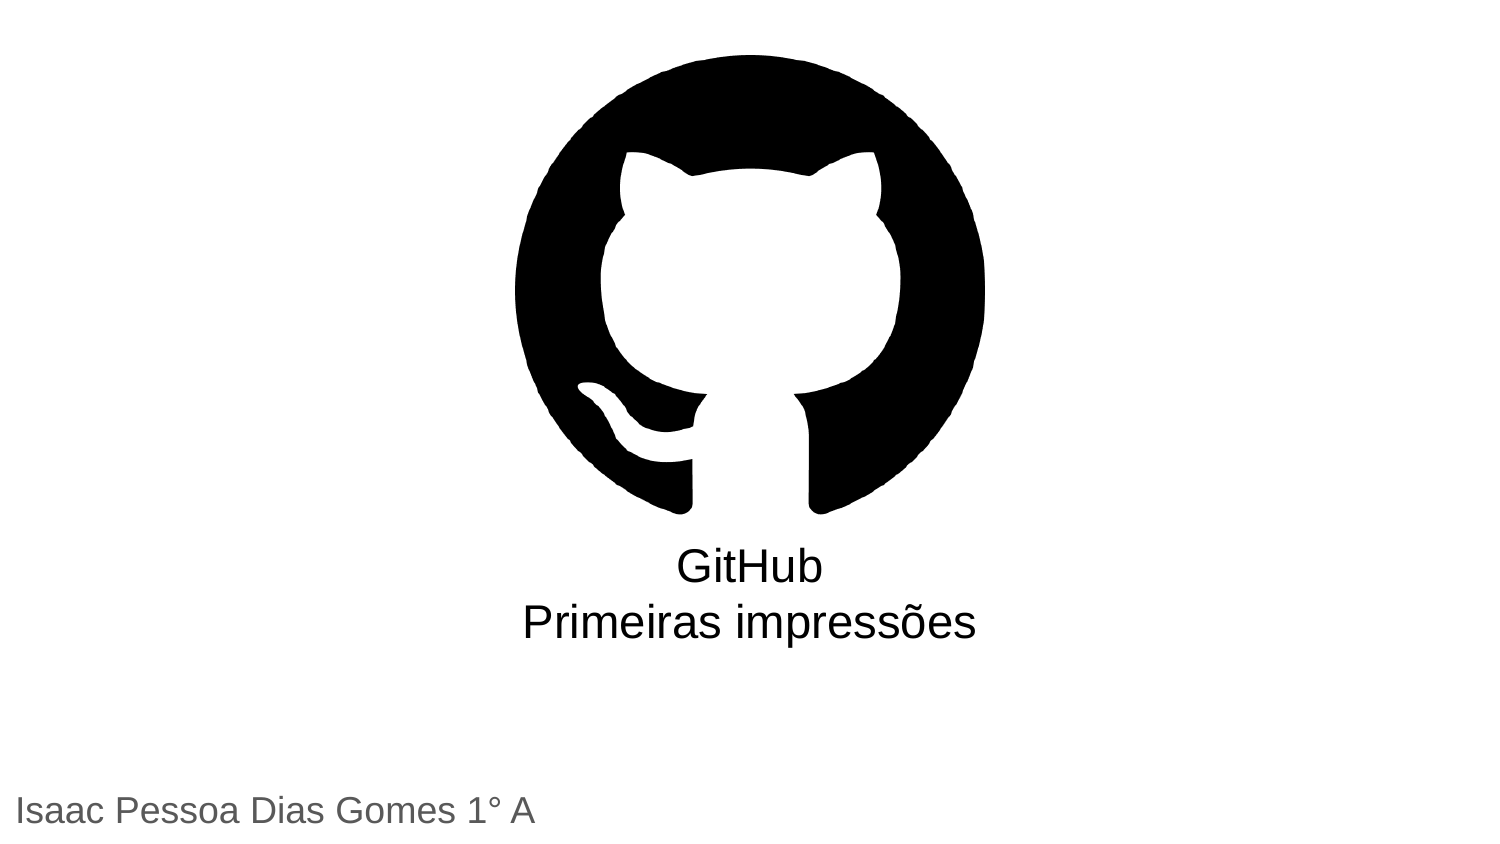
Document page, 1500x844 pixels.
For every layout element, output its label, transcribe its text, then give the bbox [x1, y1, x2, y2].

picture [515, 49, 985, 520]
title GitHub Primeiras impressões [51, 519, 1449, 664]
